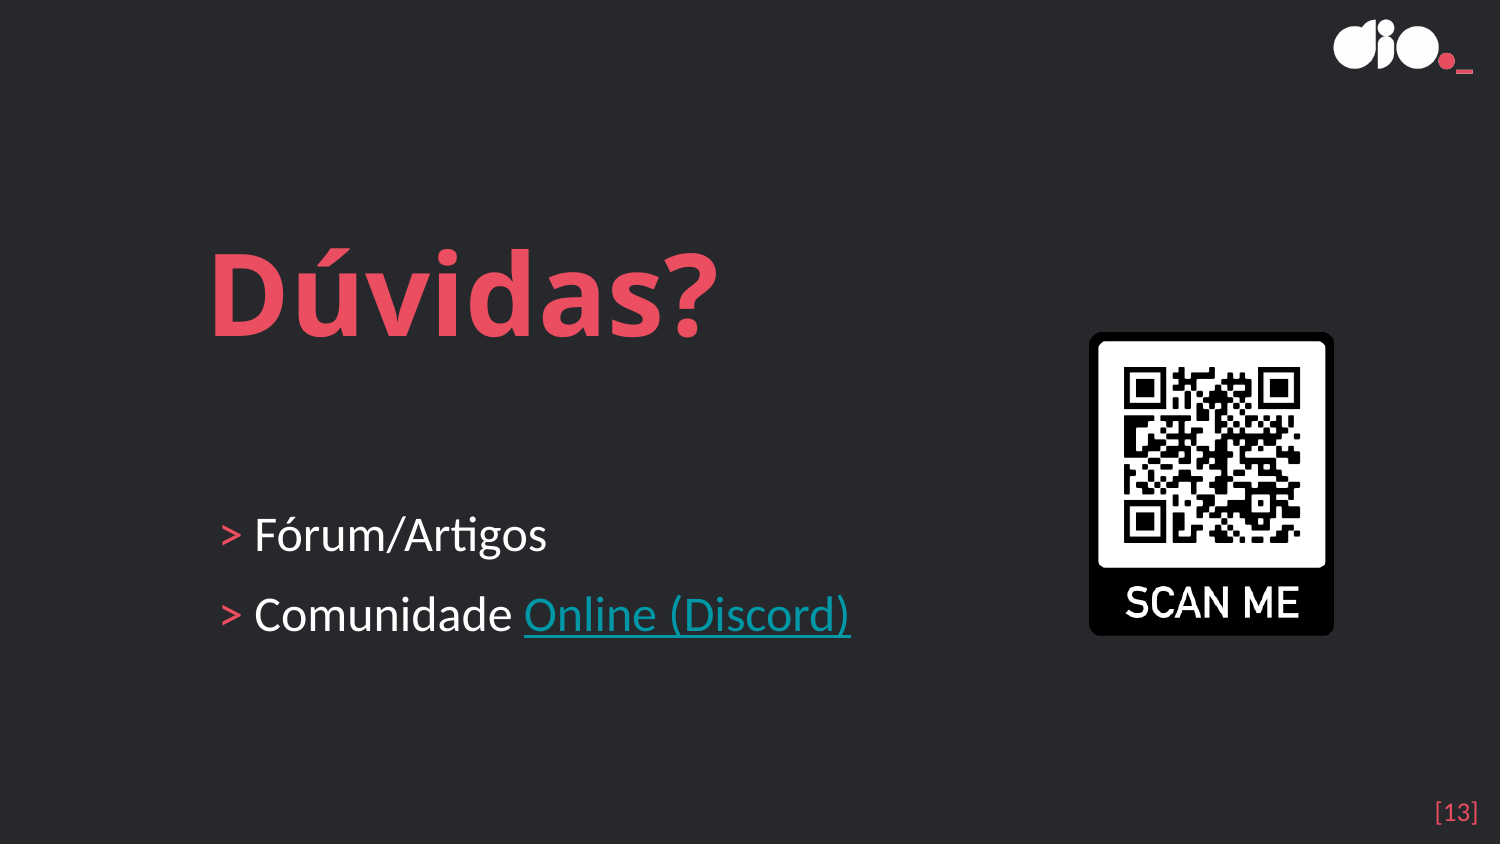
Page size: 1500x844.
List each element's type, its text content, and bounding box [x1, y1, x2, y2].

picture [1333, 19, 1473, 74]
slide_number [<number>] [1403, 779, 1494, 844]
picture [1089, 332, 1334, 636]
text_box Dúvidas? [190, 216, 1270, 366]
text_box > Fórum/Artigos > Comunidade Online (Discord) [190, 485, 920, 636]
